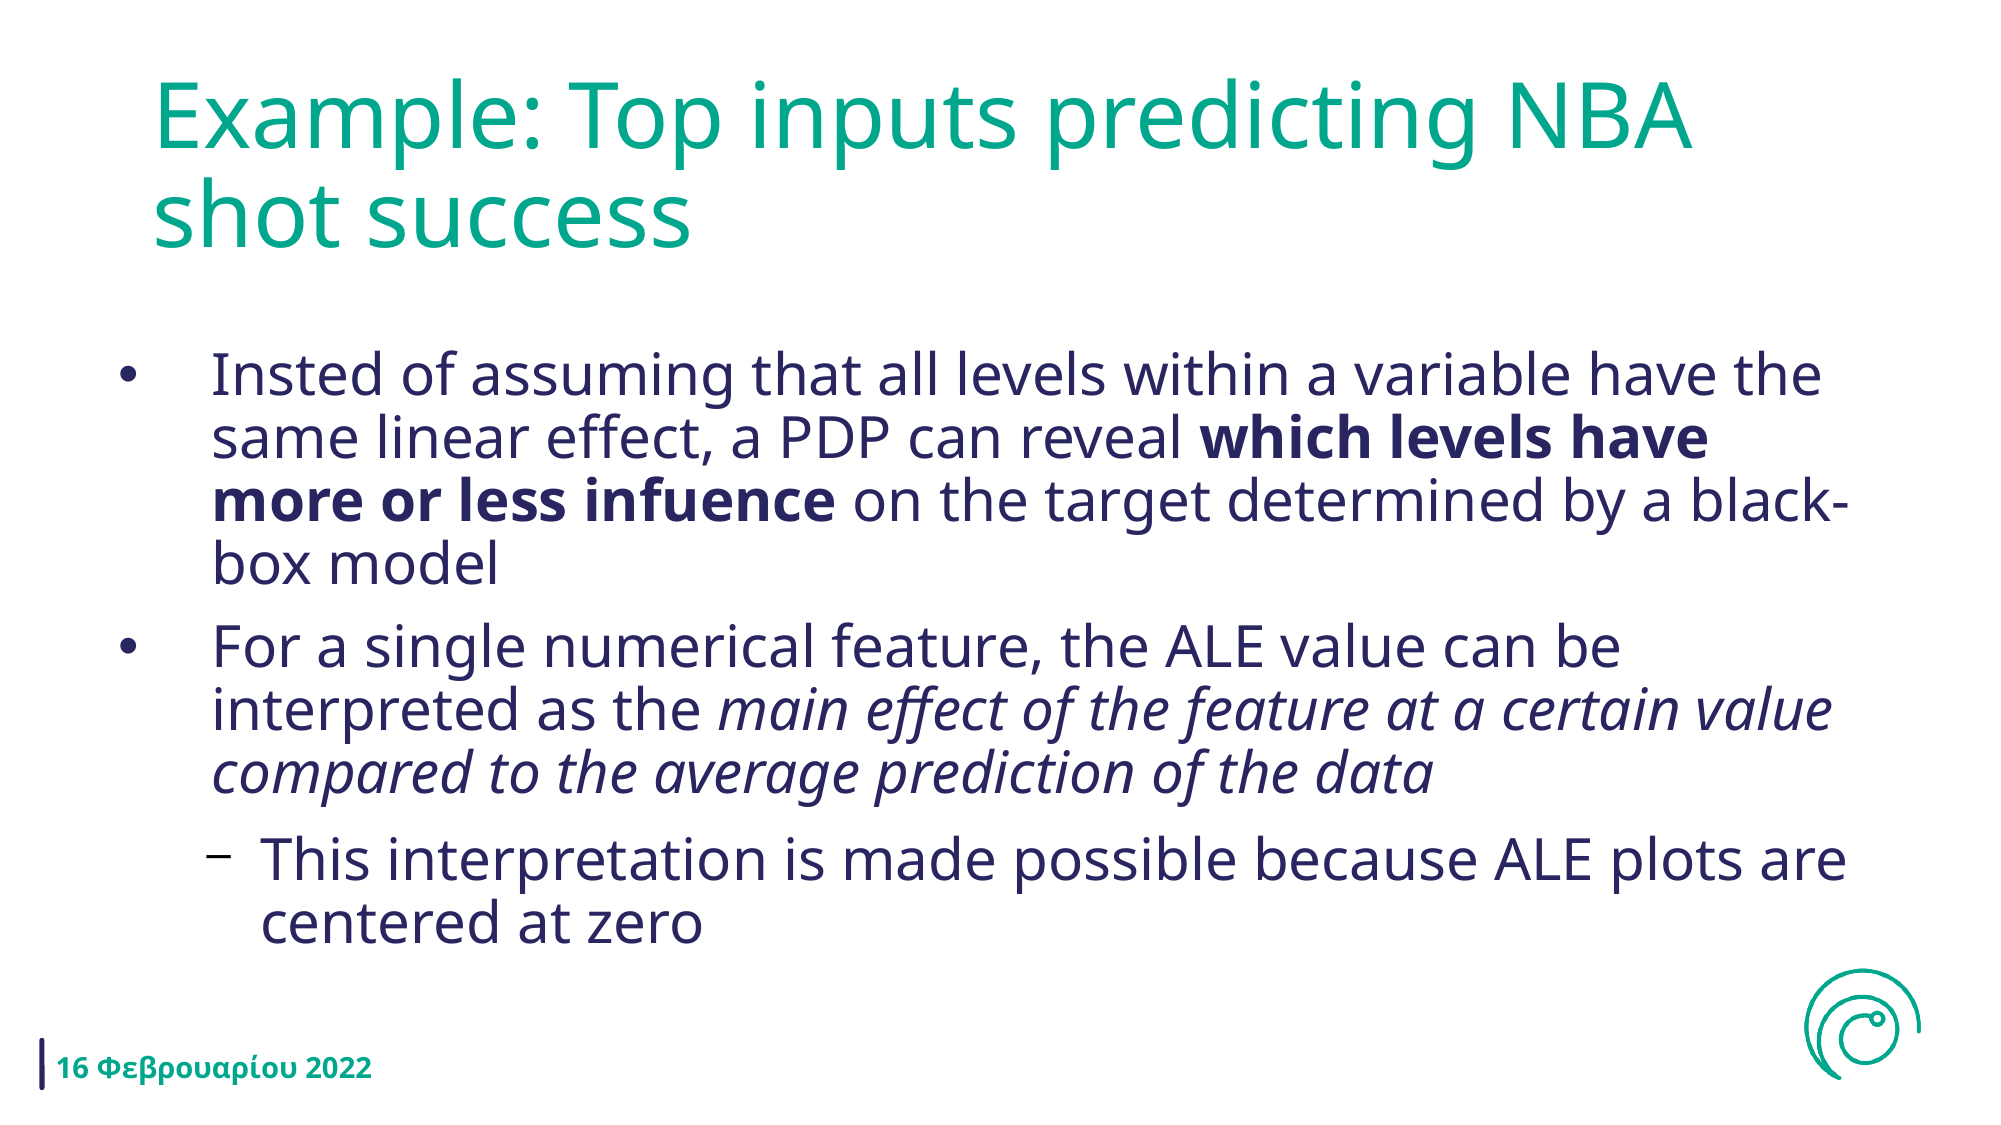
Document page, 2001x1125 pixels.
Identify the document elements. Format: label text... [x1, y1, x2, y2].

title Example: Top inputs predicting NBA shot success [137, 59, 1921, 278]
list Insted of assuming that all levels within a variable have the same linear effect, a PDP can reveal which levels have more or less infuence on the target determined by a black-box model For a single numerical feature, the ALE value can be interpreted as the main effect of the feature at a certain value compared to the average prediction of the data This interpretation is made possible because ALE plots are centered at zero [103, 337, 1876, 1052]
picture [1804, 968, 1921, 1080]
